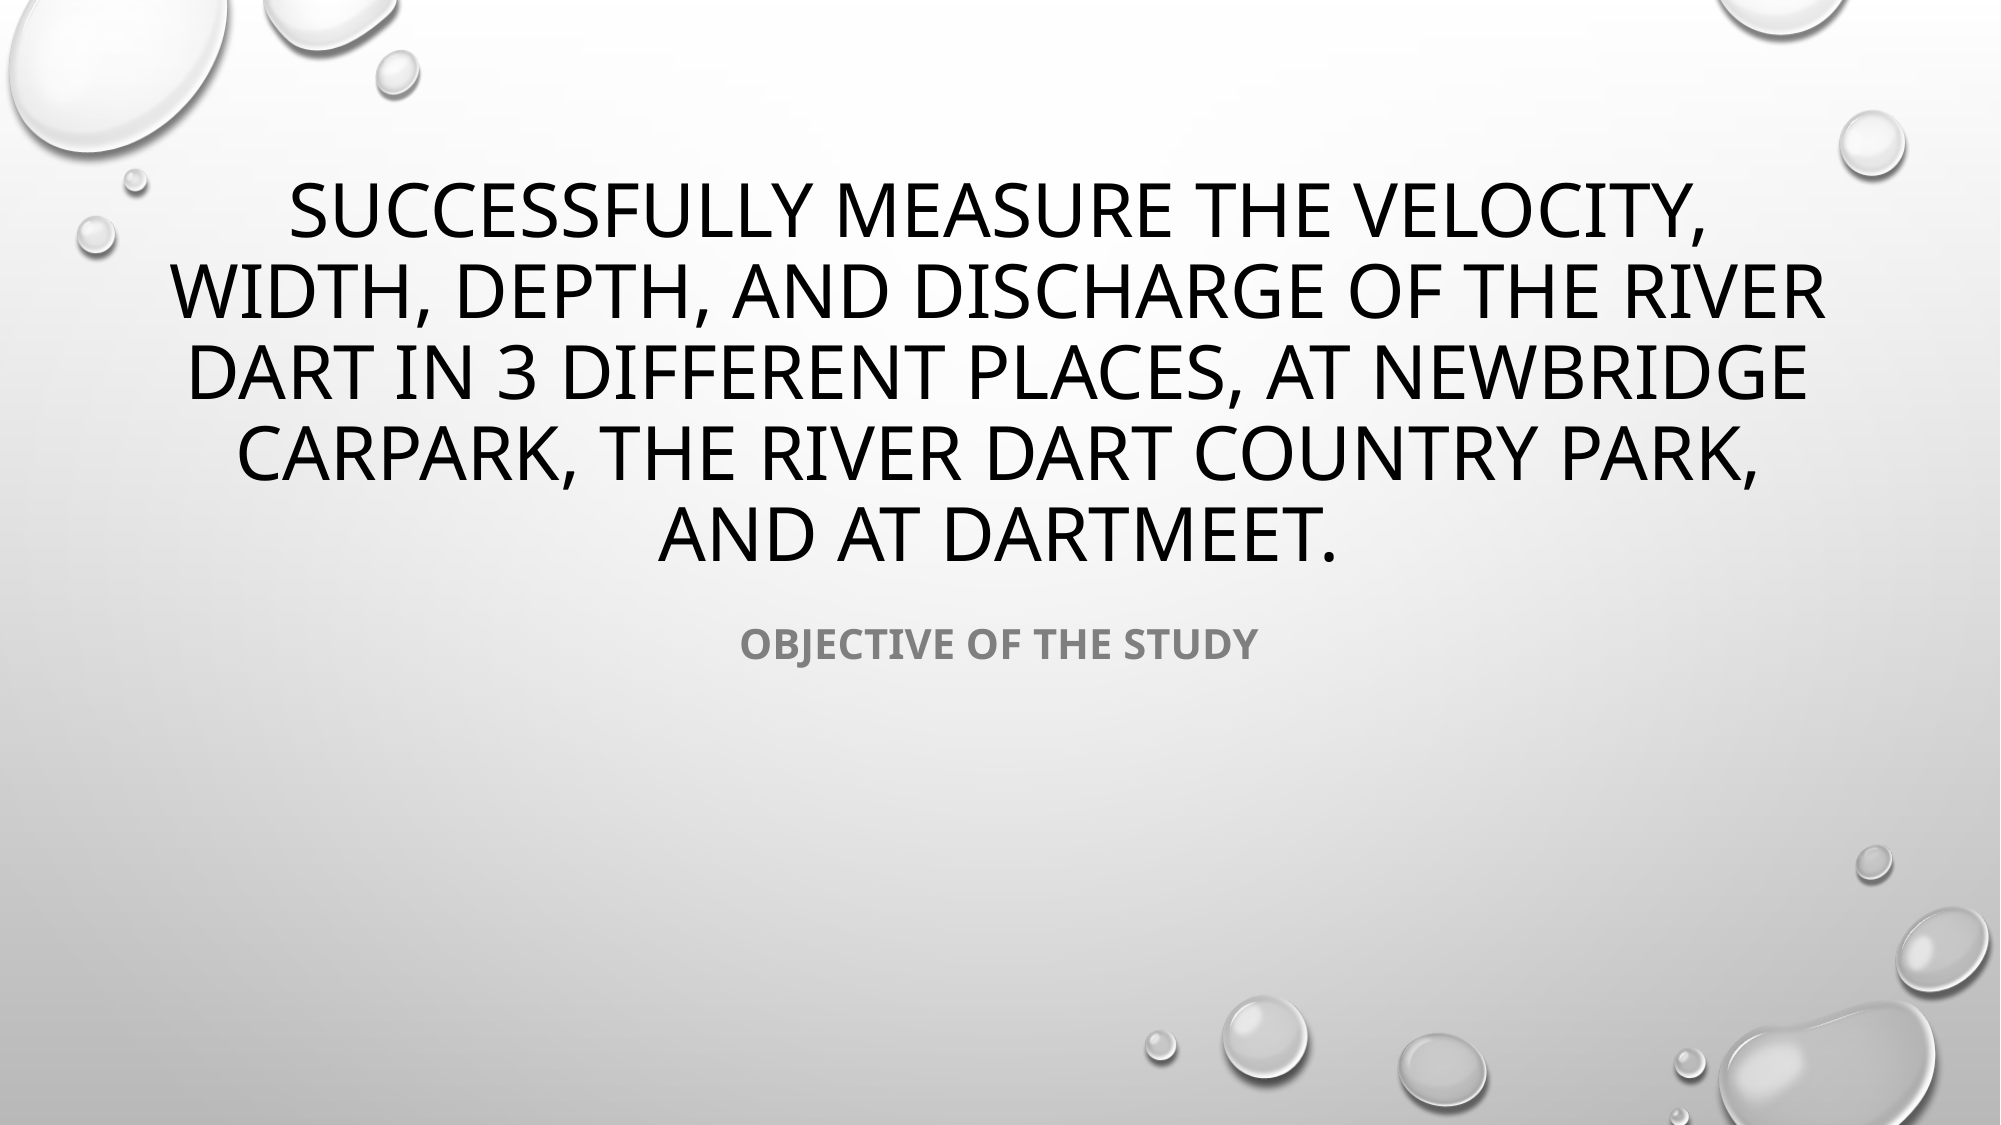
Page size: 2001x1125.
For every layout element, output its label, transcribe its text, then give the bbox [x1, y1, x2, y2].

title Successfully measure the velocity, width, depth, and discharge of the River Dart in 3 different places, at Newbridge carpark, the River Dart country park, and at Dartmeet. [149, 135, 1849, 585]
list Objective of the study [149, 600, 1849, 825]
